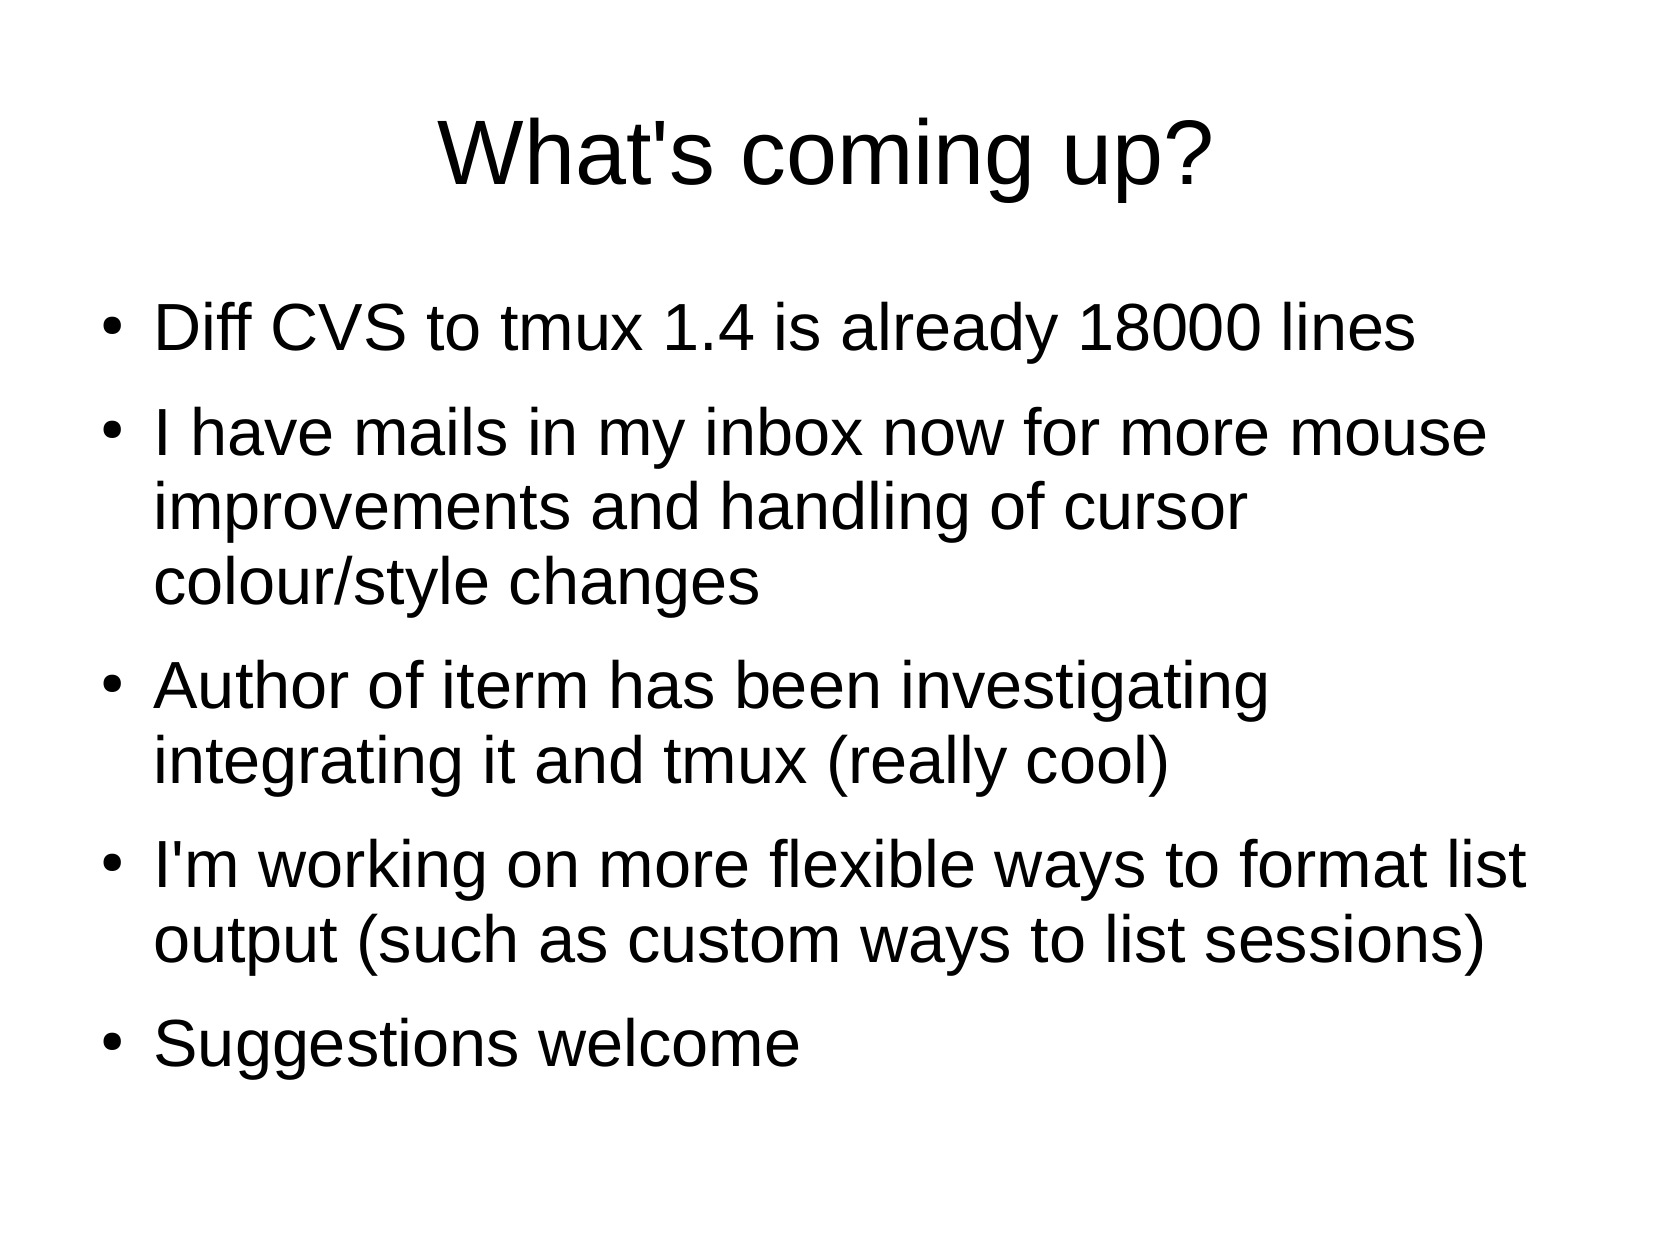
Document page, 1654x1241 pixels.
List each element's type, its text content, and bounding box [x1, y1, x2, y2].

list Diff CVS to tmux 1.4 is already 18000 lines I have mails in my inbox now for more mouse improvements and handling of cursor colour/style changes Author of iterm has been investigating integrating it and tmux (really cool) I'm working on more flexible ways to format list output (such as custom ways to list sessions) Suggestions welcome [82, 290, 1571, 1109]
title What's coming up? [82, 49, 1571, 257]
